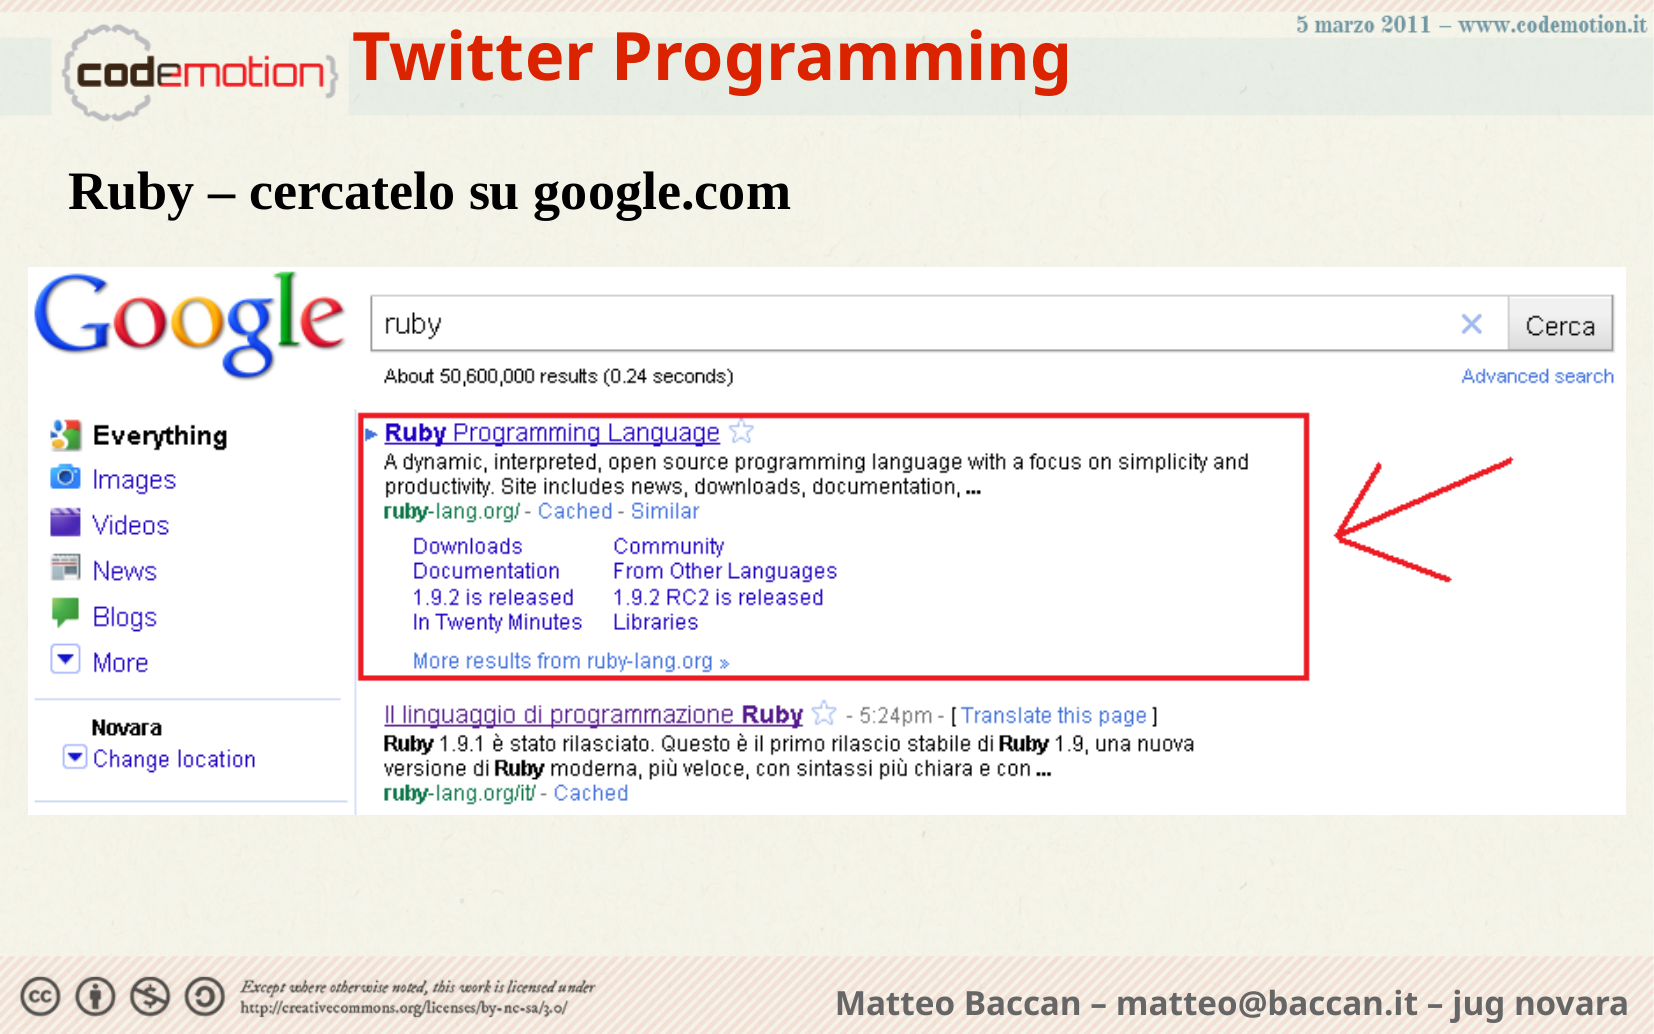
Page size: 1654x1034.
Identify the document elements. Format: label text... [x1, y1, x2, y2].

text_box Ruby – cercatelo su google.com [53, 154, 1465, 267]
picture [0, 0, 1654, 1034]
title Twitter Programming [352, 5, 1609, 103]
